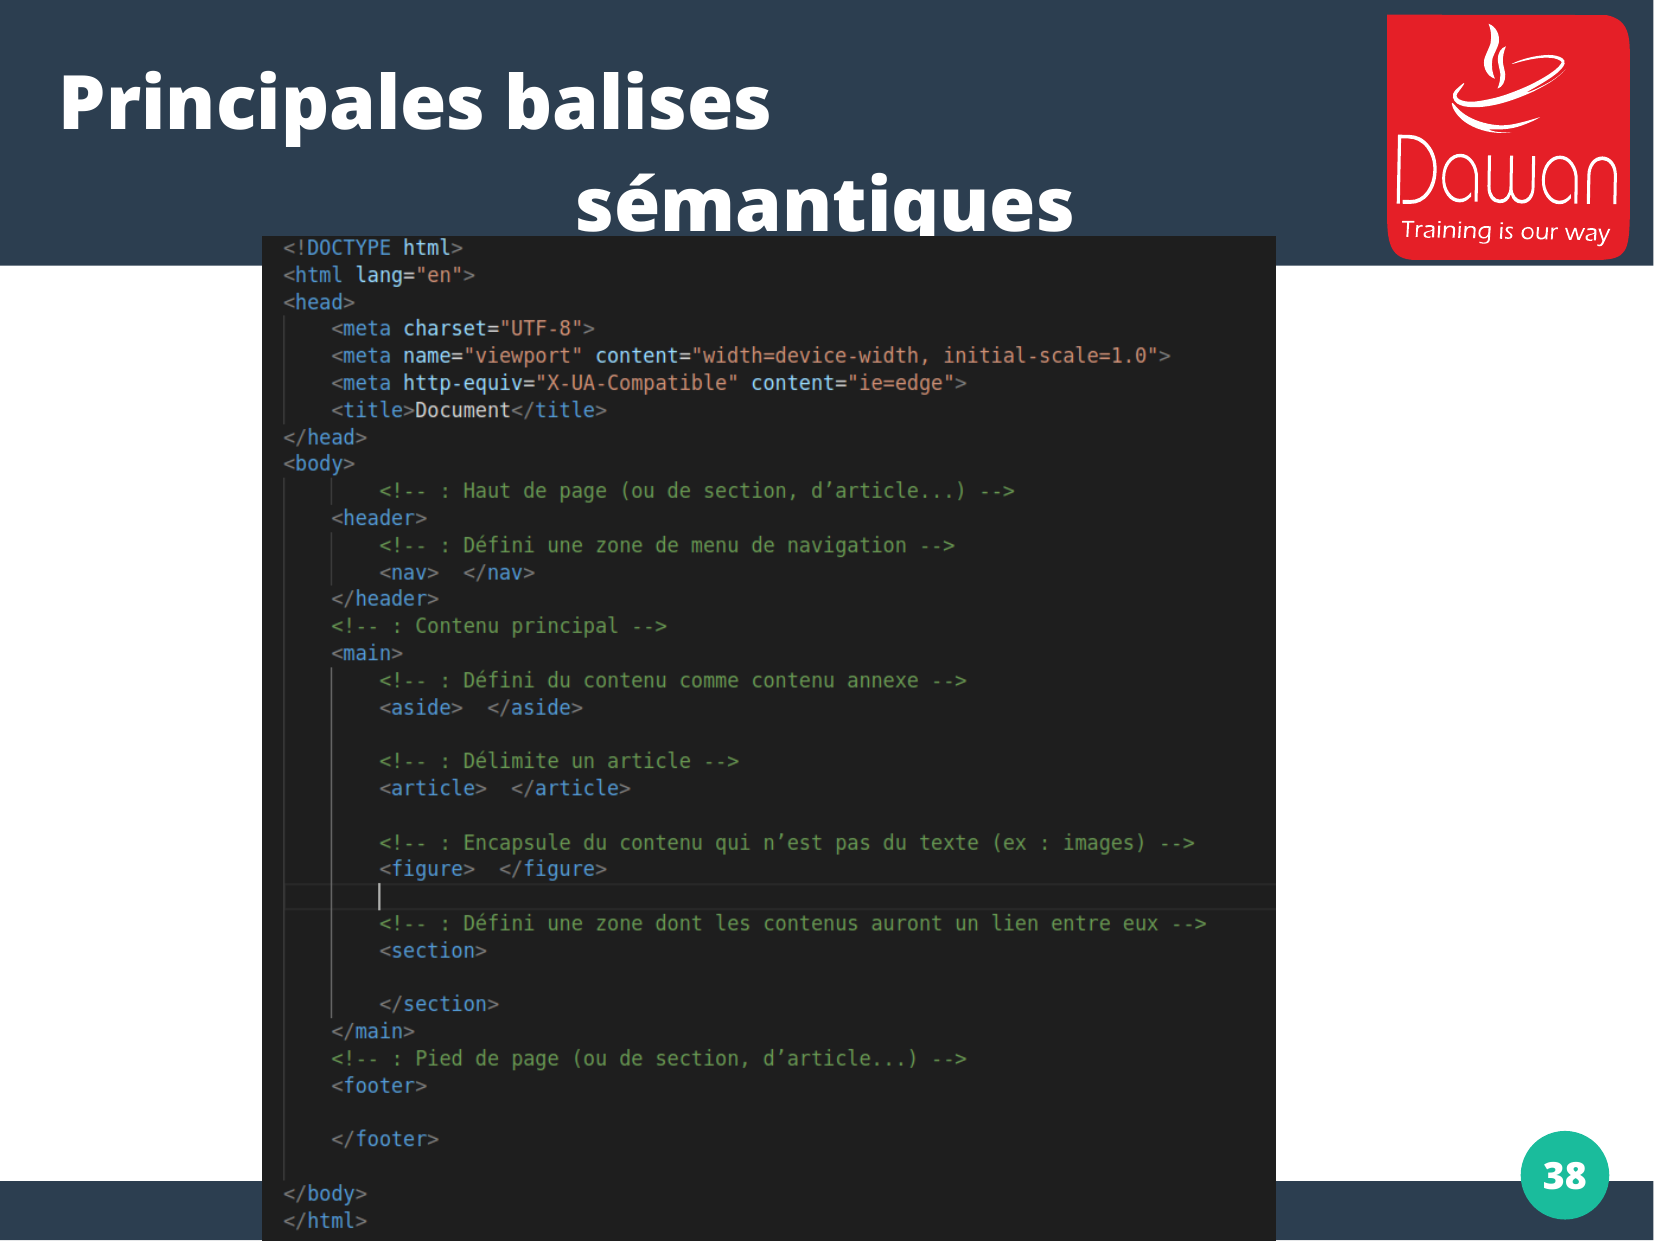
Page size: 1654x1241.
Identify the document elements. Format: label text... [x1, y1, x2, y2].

title Principales balises sémantiques [59, 49, 1387, 207]
picture [1387, 14, 1630, 260]
picture [262, 236, 1276, 1241]
